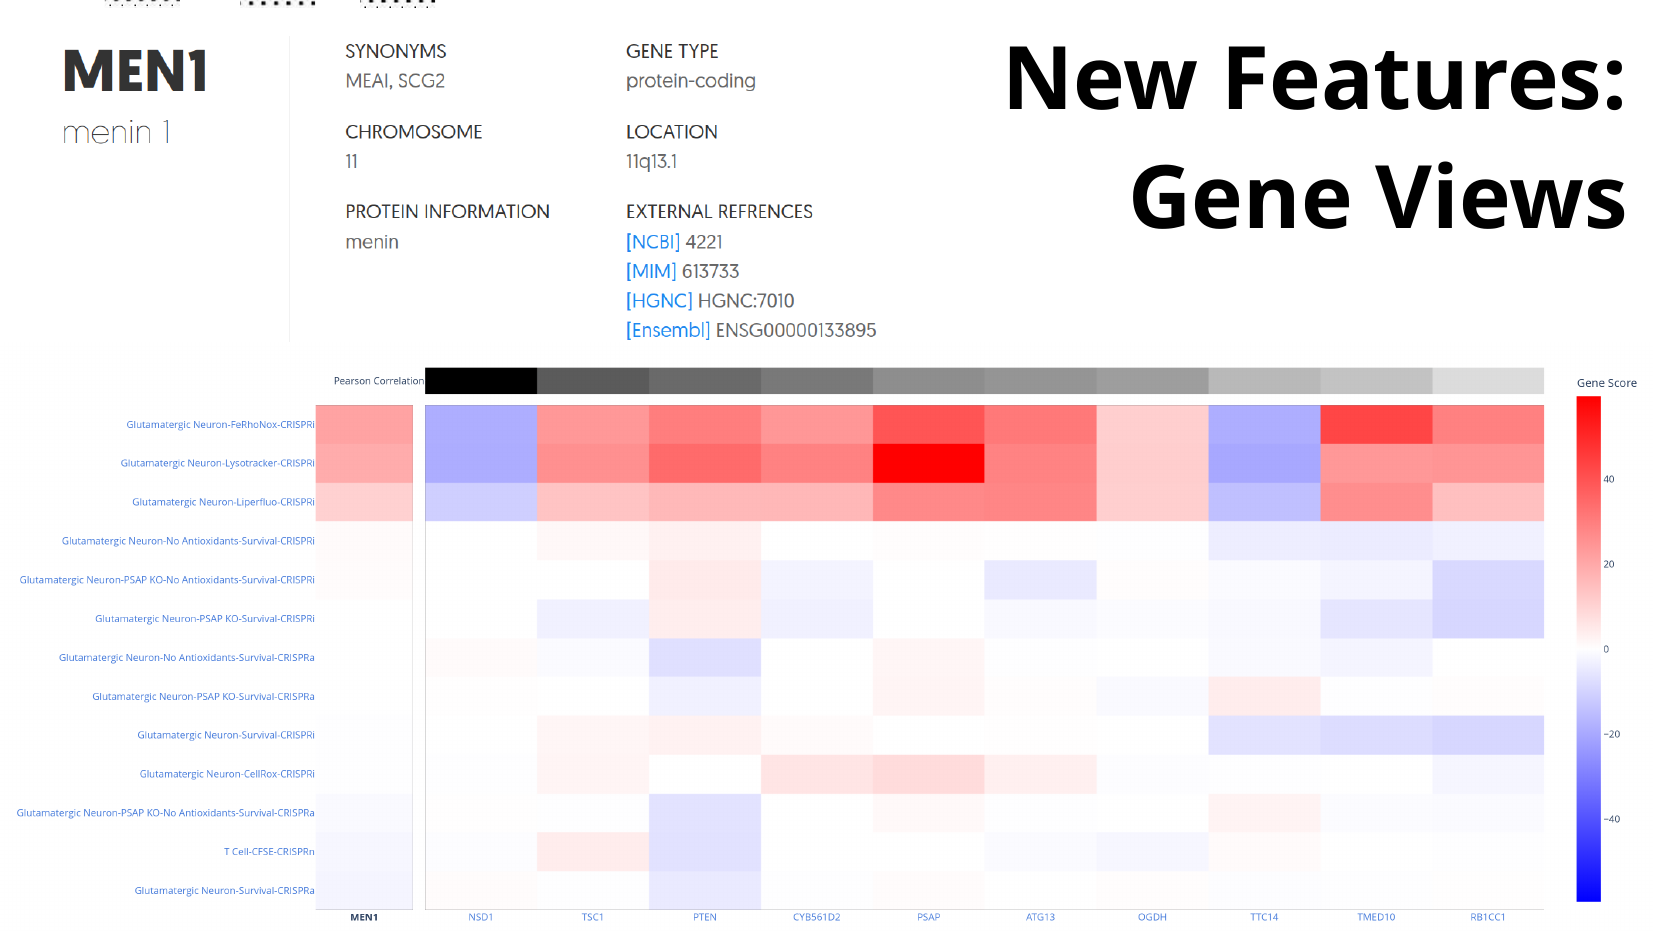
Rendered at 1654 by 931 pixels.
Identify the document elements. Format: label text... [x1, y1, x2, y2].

picture [0, 0, 1654, 931]
text_box New Features: Gene Views [914, 8, 1643, 262]
